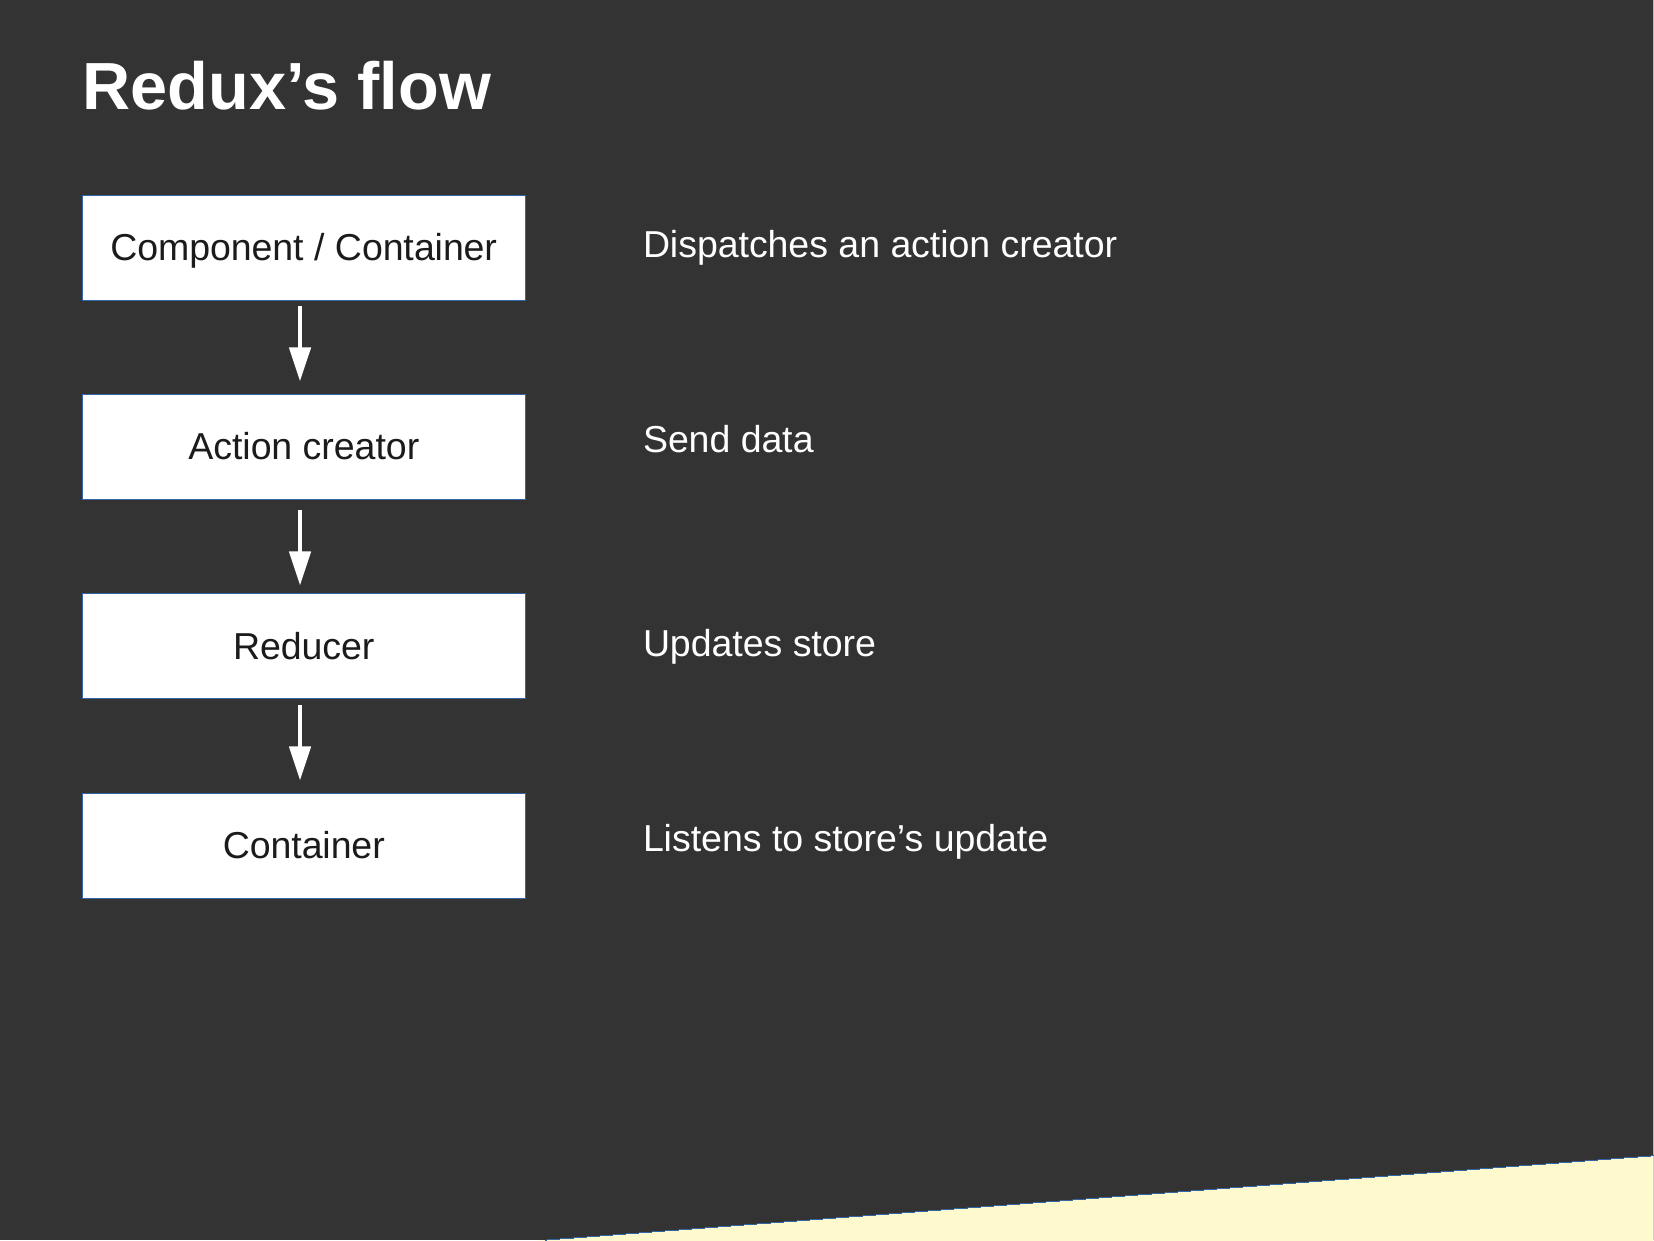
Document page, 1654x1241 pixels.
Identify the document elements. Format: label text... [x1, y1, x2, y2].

text_box Dispatches an action creator [628, 216, 1184, 277]
text_box Action creator [82, 394, 526, 500]
title Redux’s flow [82, 49, 571, 125]
text_box Reducer [82, 593, 526, 699]
text_box Send data [628, 411, 1184, 472]
text_box Updates store [628, 615, 1184, 676]
text_box [533, 1155, 1654, 1241]
text_box Component / Container [82, 195, 526, 301]
text_box Container [82, 793, 526, 899]
text_box Listens to store’s update [628, 810, 1184, 871]
